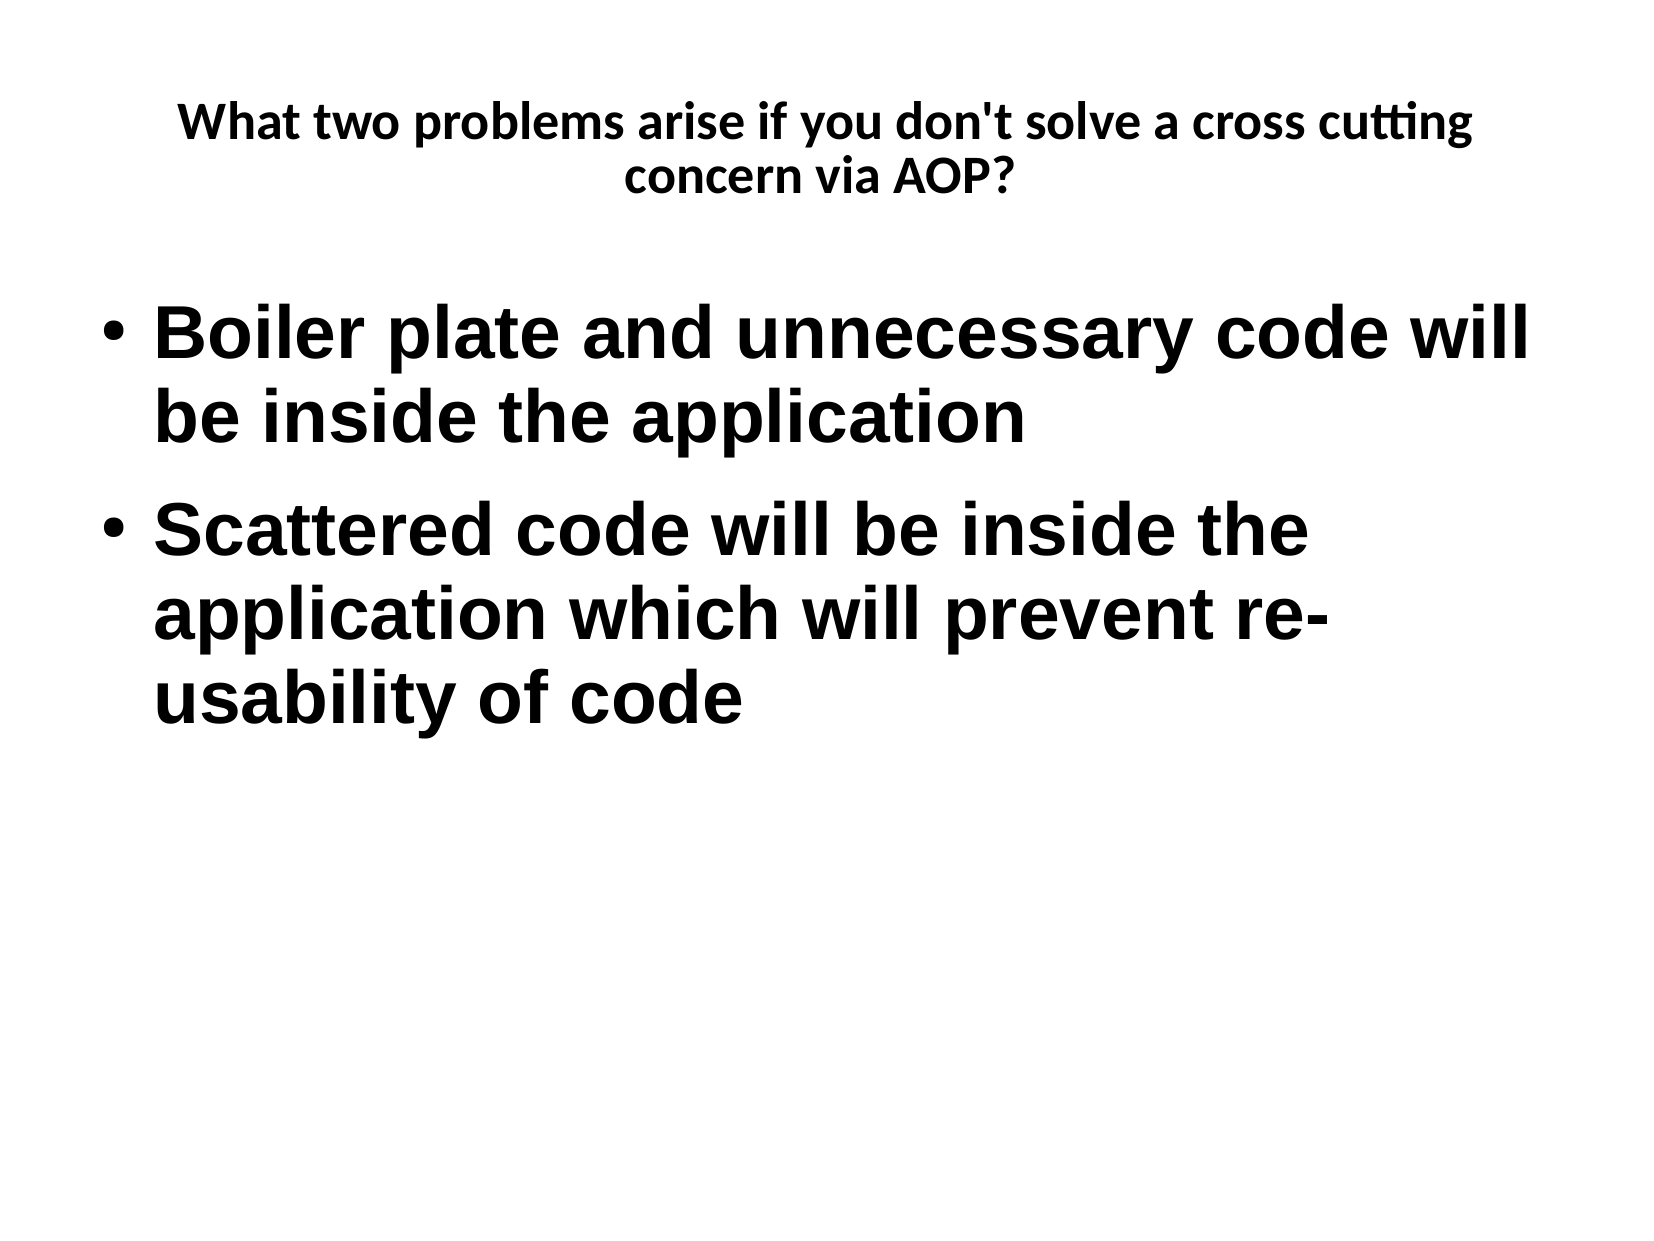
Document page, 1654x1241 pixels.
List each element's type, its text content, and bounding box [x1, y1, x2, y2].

list Boiler plate and unnecessary code will be inside the application Scattered code will be inside the application which will prevent re-usability of code [82, 290, 1571, 1153]
title What two problems arise if you don't solve a cross cutting concern via AOP? [82, 49, 1571, 257]
